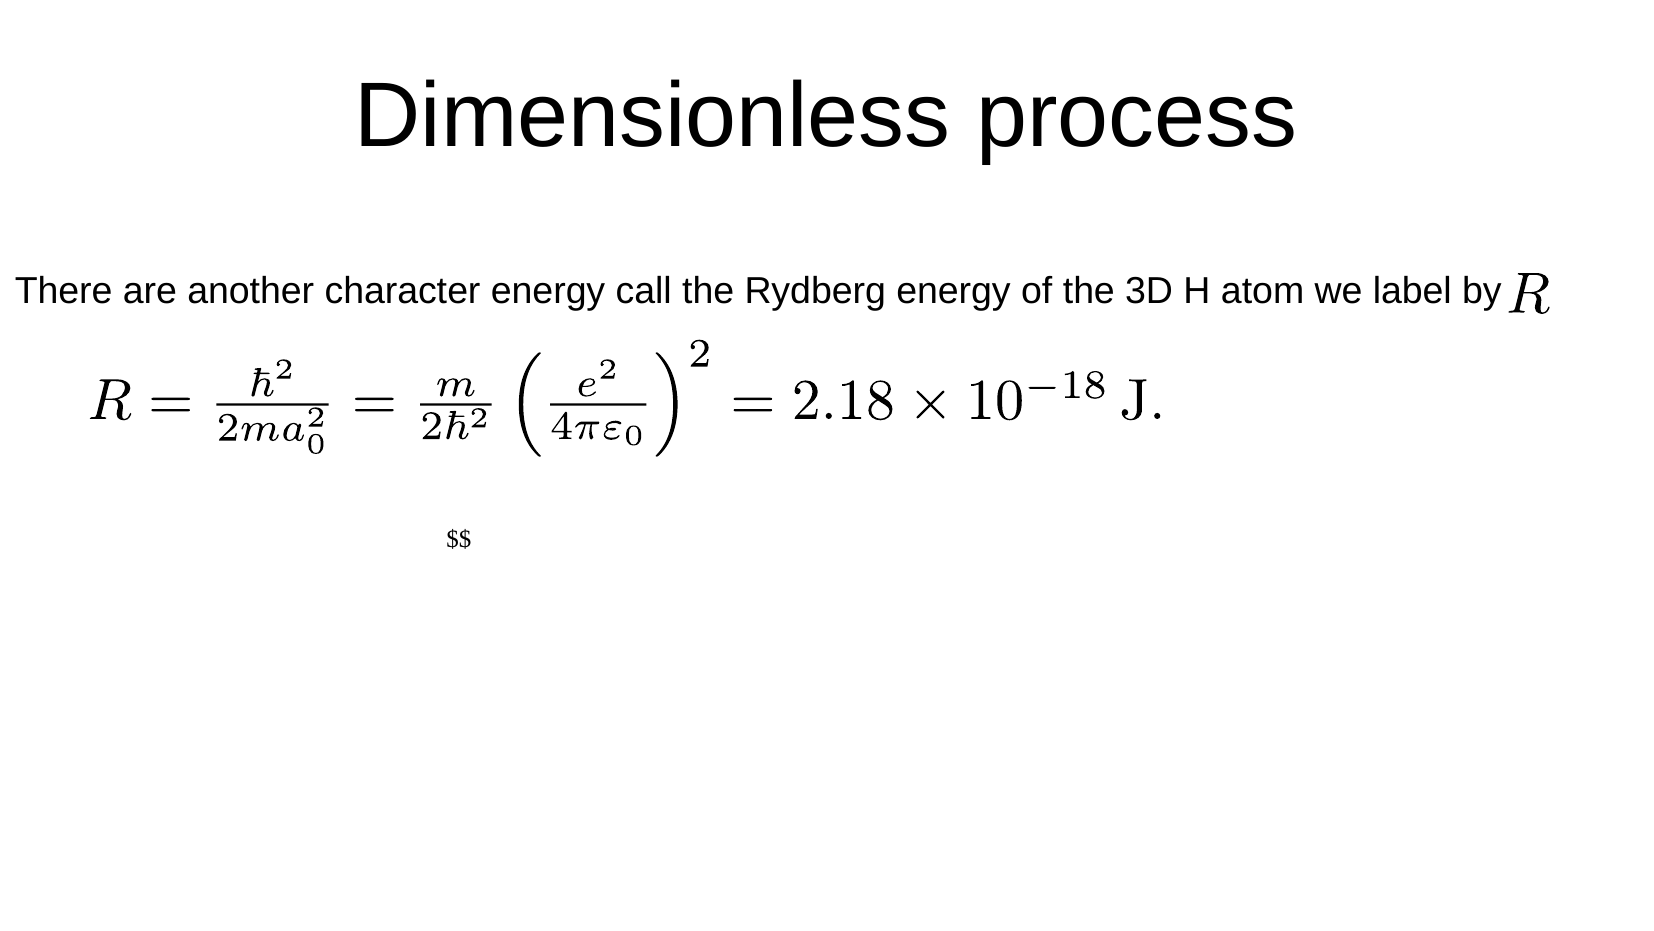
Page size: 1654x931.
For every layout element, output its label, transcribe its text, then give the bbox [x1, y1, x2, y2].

text_box There are another character energy call the Rydberg energy of the 3D H atom we label by [0, 262, 1647, 362]
title Dimensionless process [82, 37, 1571, 193]
chart [326, 377, 1331, 555]
picture [85, 337, 1163, 459]
picture [1505, 273, 1550, 314]
